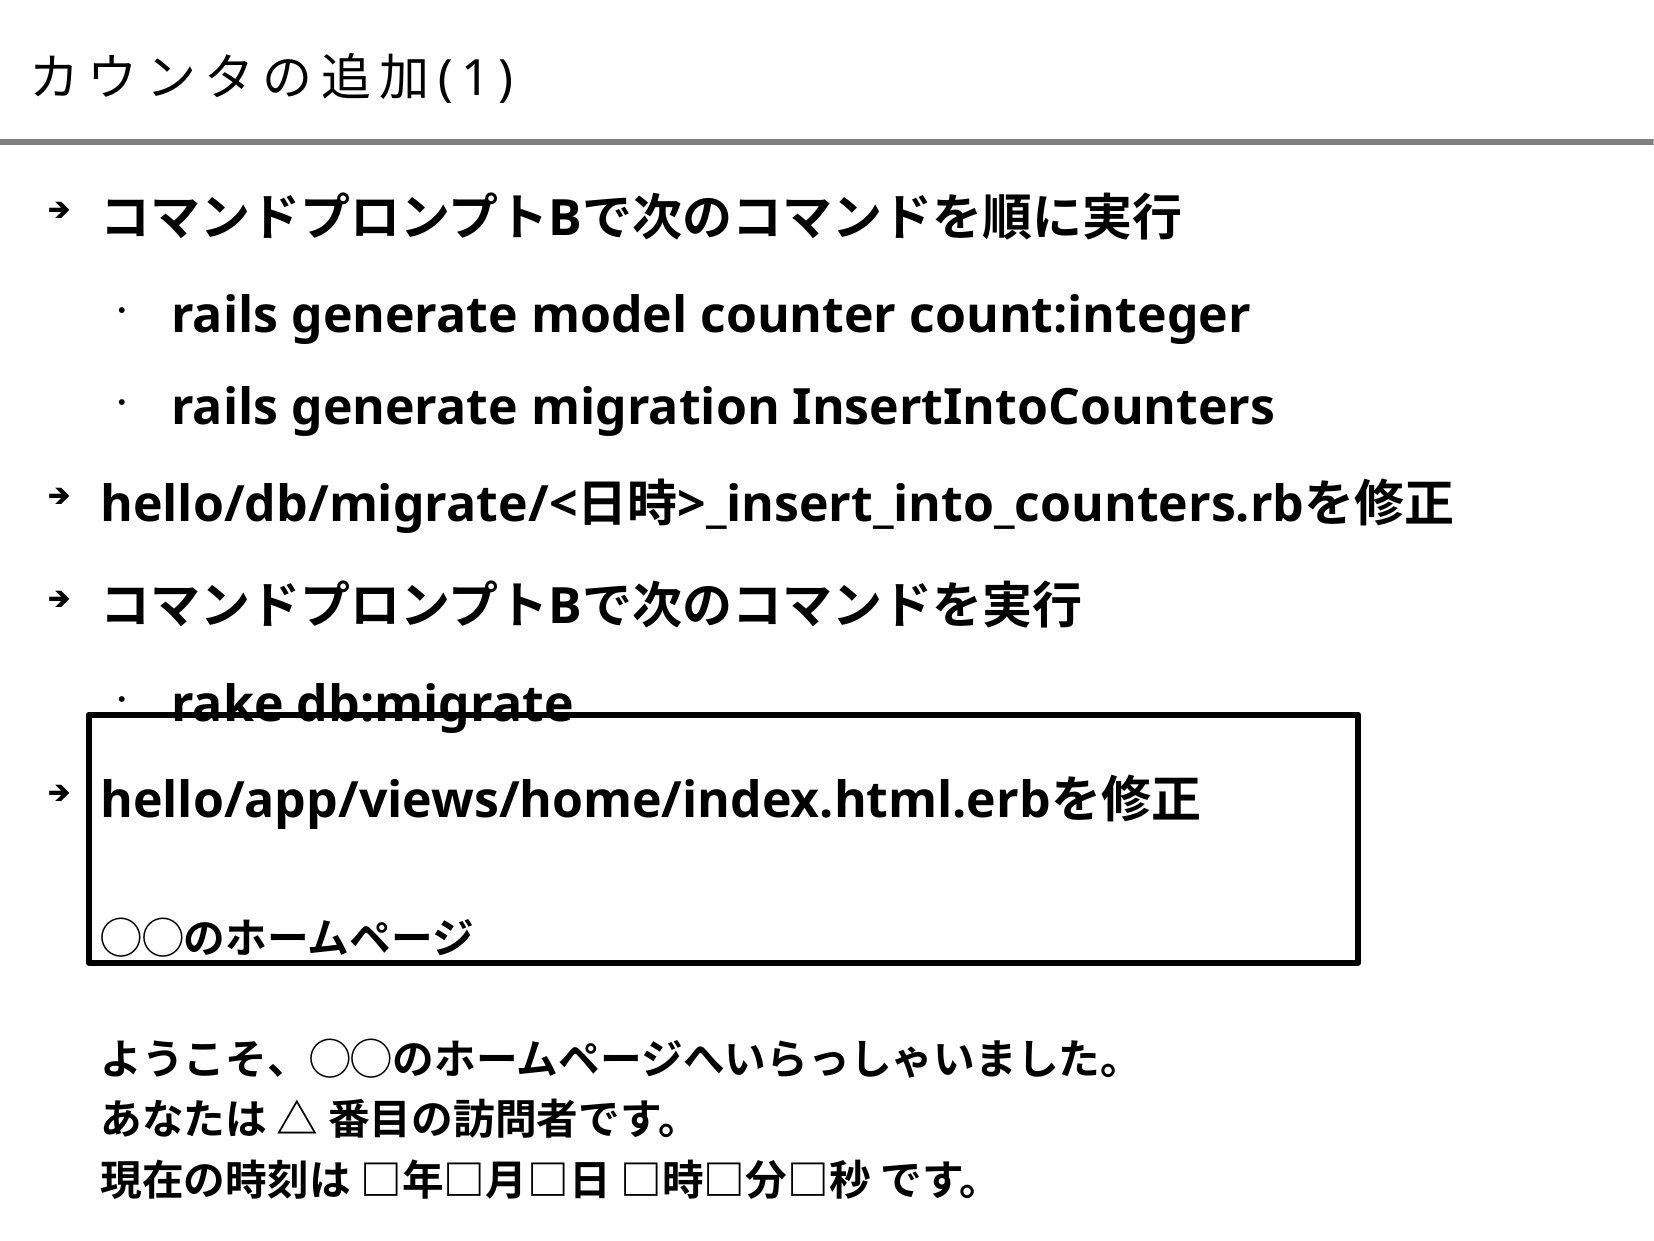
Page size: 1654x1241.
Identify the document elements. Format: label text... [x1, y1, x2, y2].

list コマンドプロンプトBで次のコマンドを順に実行 rails generate model counter count:integer rails generate migration InsertIntoCounters hello/db/migrate/<日時>_insert_into_counters.rbを修正 コマンドプロンプトBで次のコマンドを実行 rake db:migrate hello/app/views/home/index.html.erbを修正 ◯◯のホームページ ようこそ、◯◯のホームページへいらっしゃいました。 あなたは △ 番目の訪問者です。 現在の時刻は □年□月□日 □時□分□秒 です。 ブラウザで以下のURLにアクセス http://localhost:3000/home/index [29, 177, 1625, 1152]
title カウンタの追加(1) [29, 29, 1625, 119]
